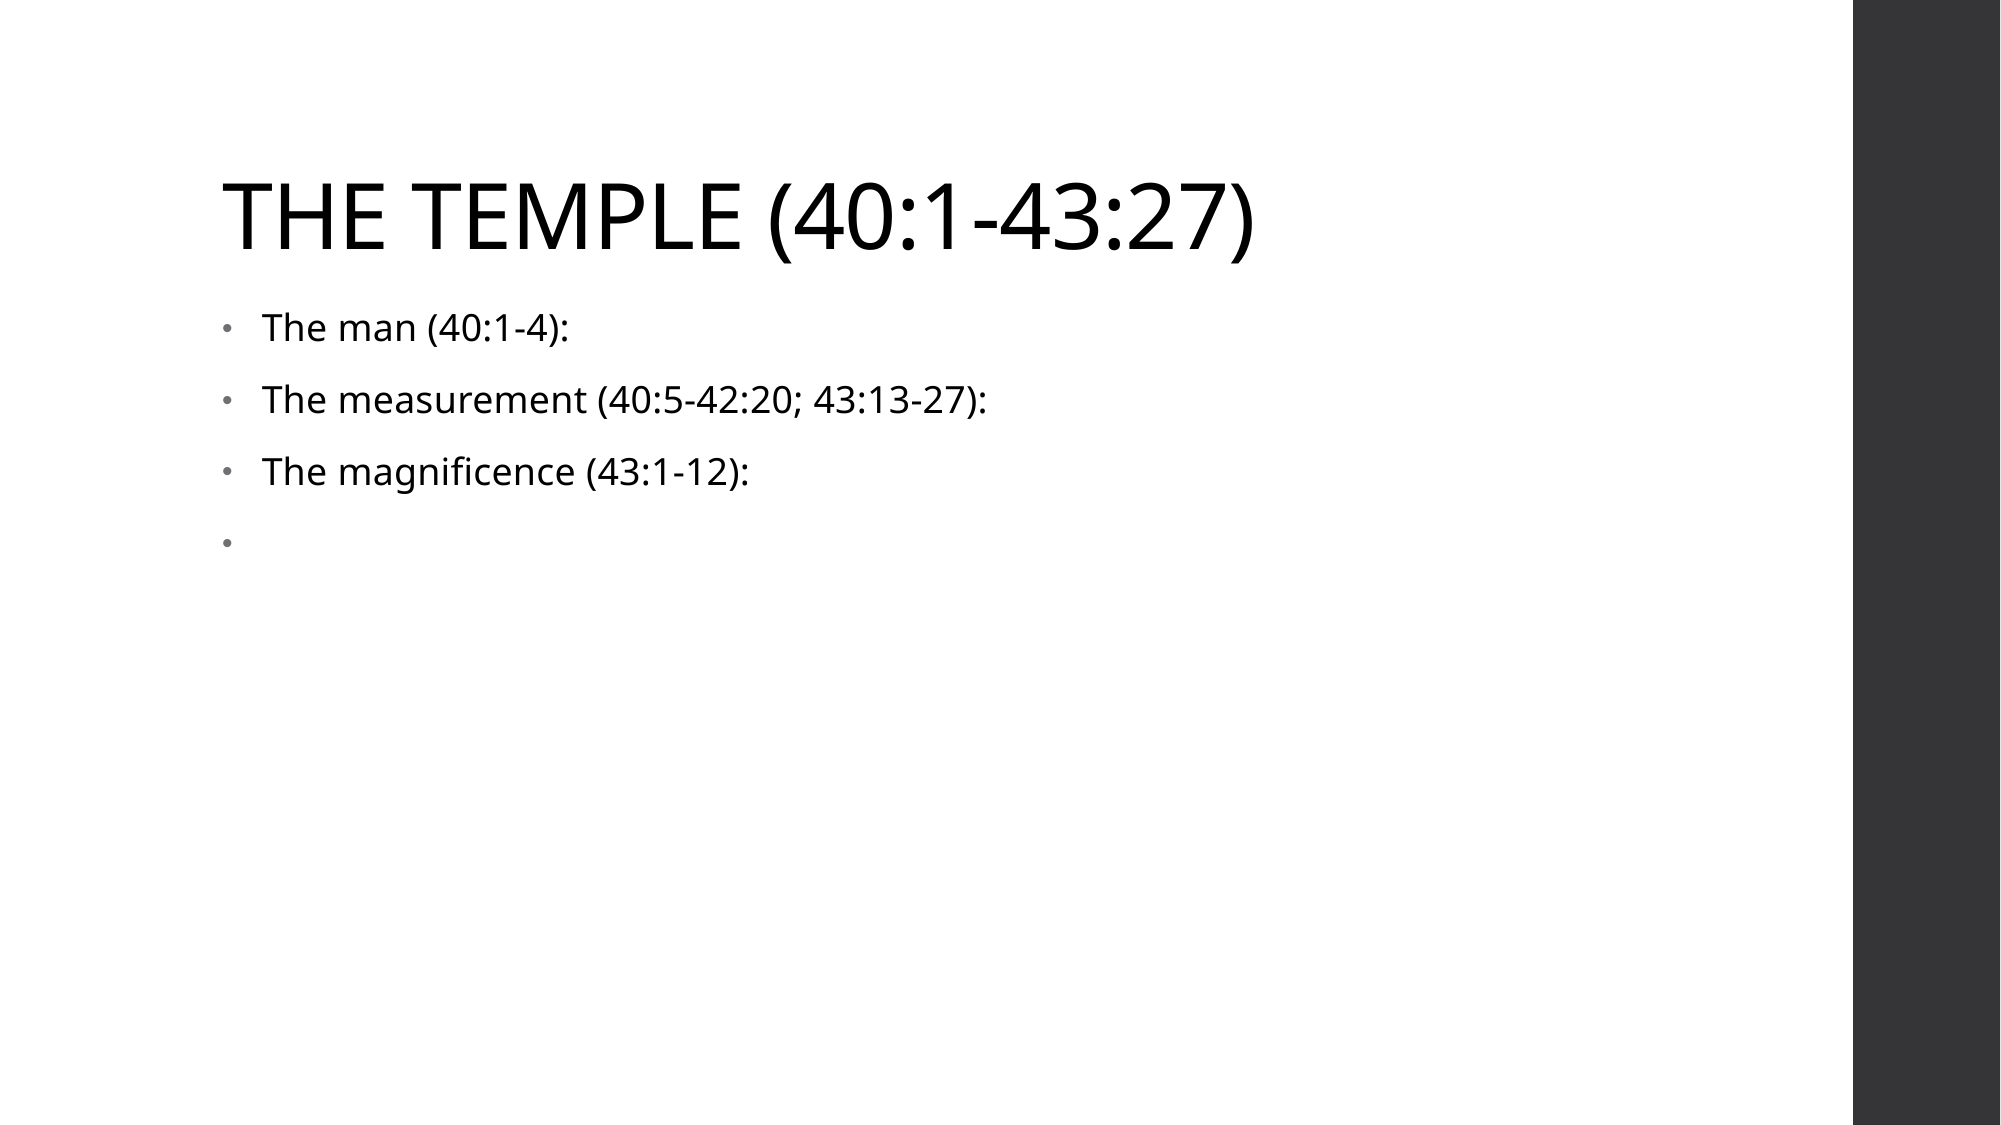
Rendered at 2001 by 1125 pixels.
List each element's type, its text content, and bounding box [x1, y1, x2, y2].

list The man (40:1-4): The measurement (40:5-42:20; 43:13-27): The magnificence (43:1-12): [206, 299, 1617, 1014]
title THE TEMPLE (40:1-43:27) [206, 60, 1797, 278]
